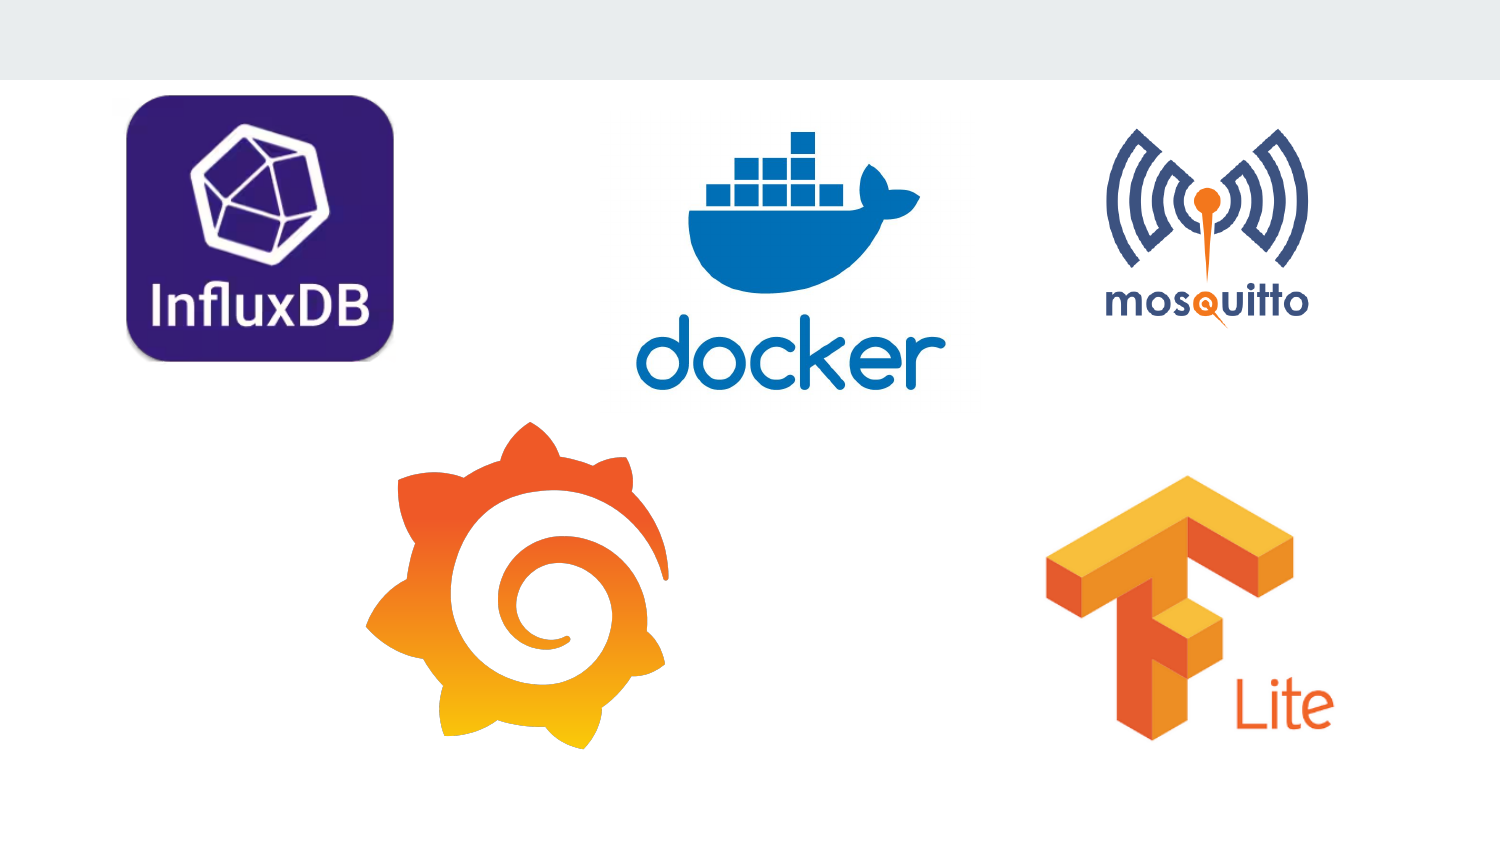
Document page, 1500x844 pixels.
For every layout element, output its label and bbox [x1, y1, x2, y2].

picture [600, 111, 1439, 413]
picture [112, 81, 407, 376]
picture [987, 442, 1351, 788]
picture [358, 421, 676, 751]
